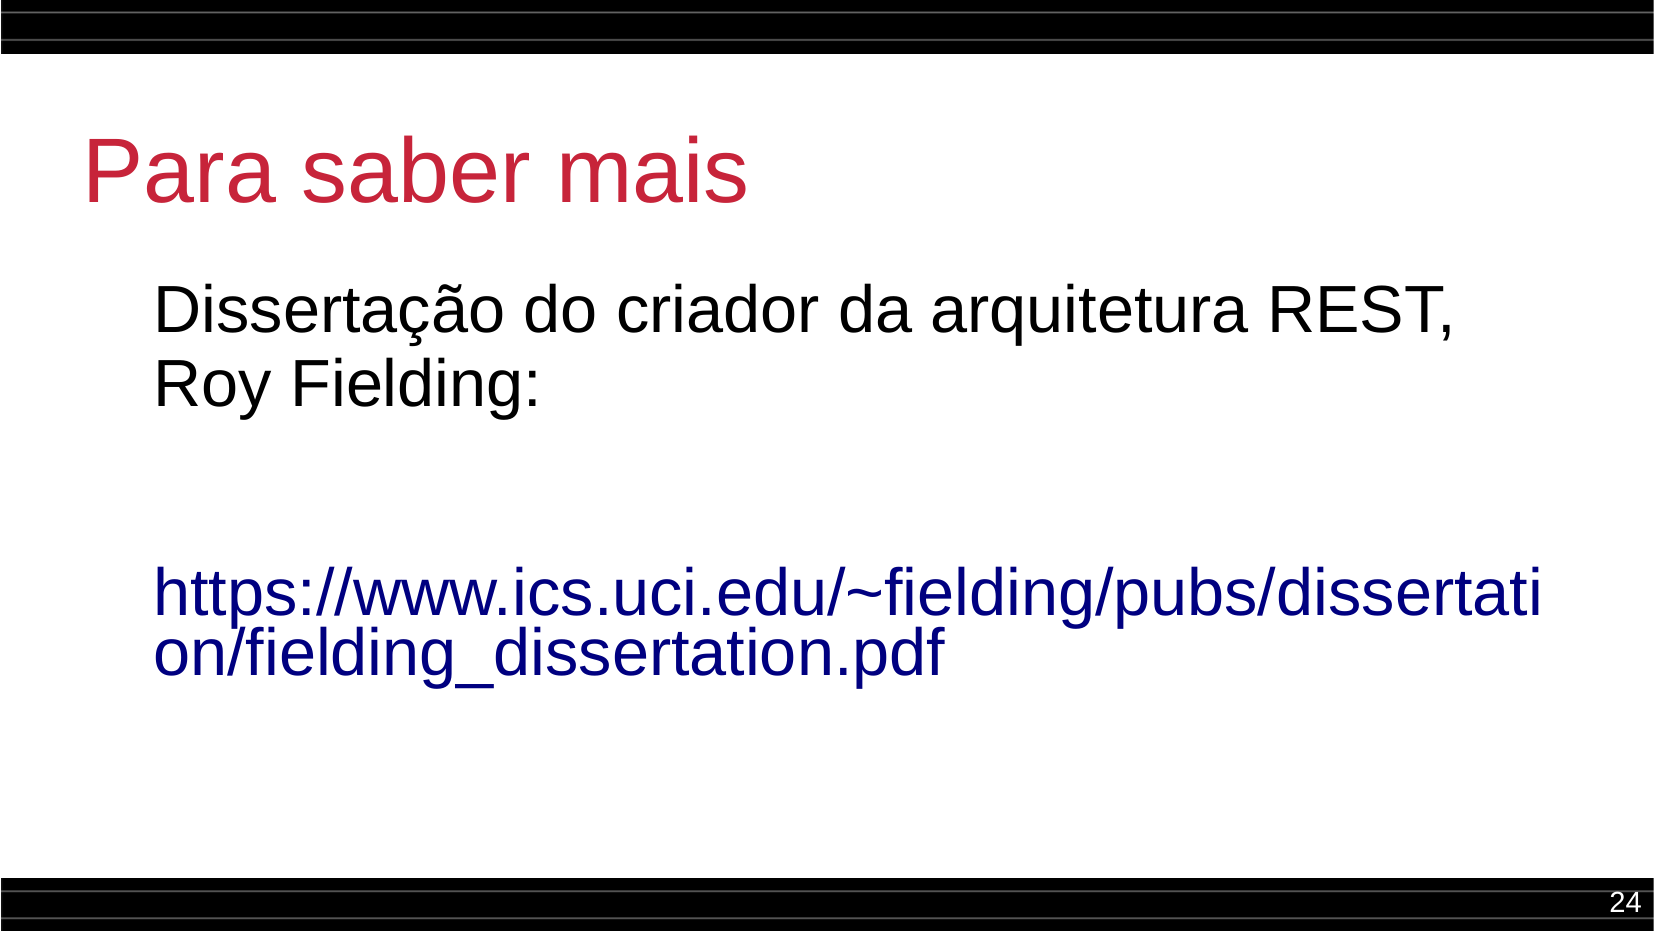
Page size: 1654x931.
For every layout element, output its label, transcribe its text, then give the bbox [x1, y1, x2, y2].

title Para saber mais [82, 92, 1571, 249]
picture [1, 0, 1654, 54]
list Dissertação do criador da arquitetura REST, Roy Fielding: https://www.ics.uci.edu/~fielding/pubs/dissertation/fielding_dissertation.pdf [82, 271, 1571, 758]
picture [1, 878, 1654, 931]
